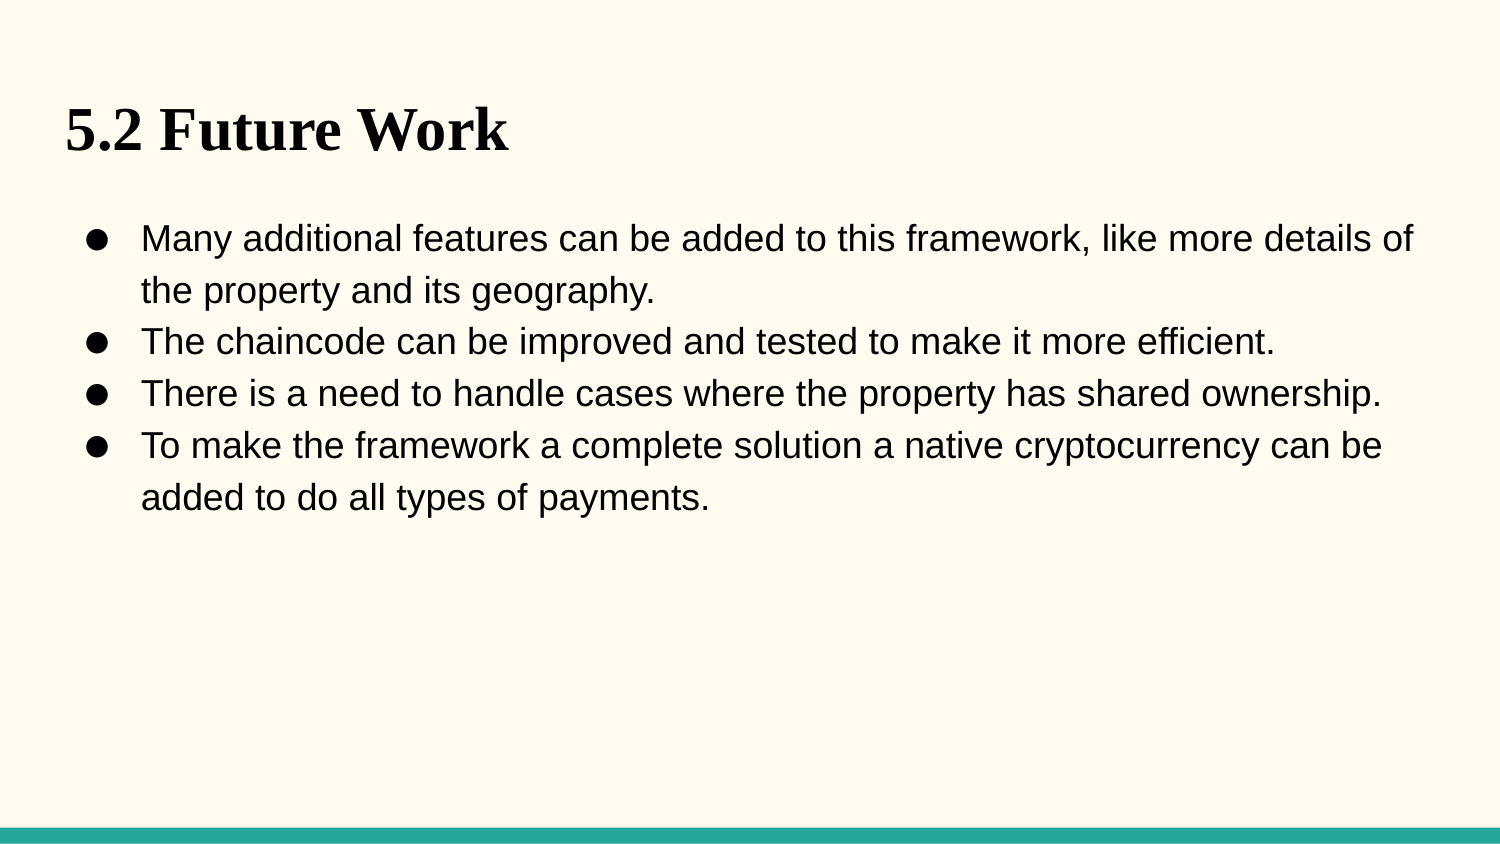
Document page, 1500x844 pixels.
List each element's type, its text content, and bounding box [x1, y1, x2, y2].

text_box 5.2 Future Work [51, 72, 1449, 174]
text_box Many additional features can be added to this framework, like more details of the property and its geography. The chaincode can be improved and tested to make it more efficient. There is a need to handle cases where the property has shared ownership. To make the framework a complete solution a native cryptocurrency can be added to do all types of payments. [51, 192, 1449, 750]
